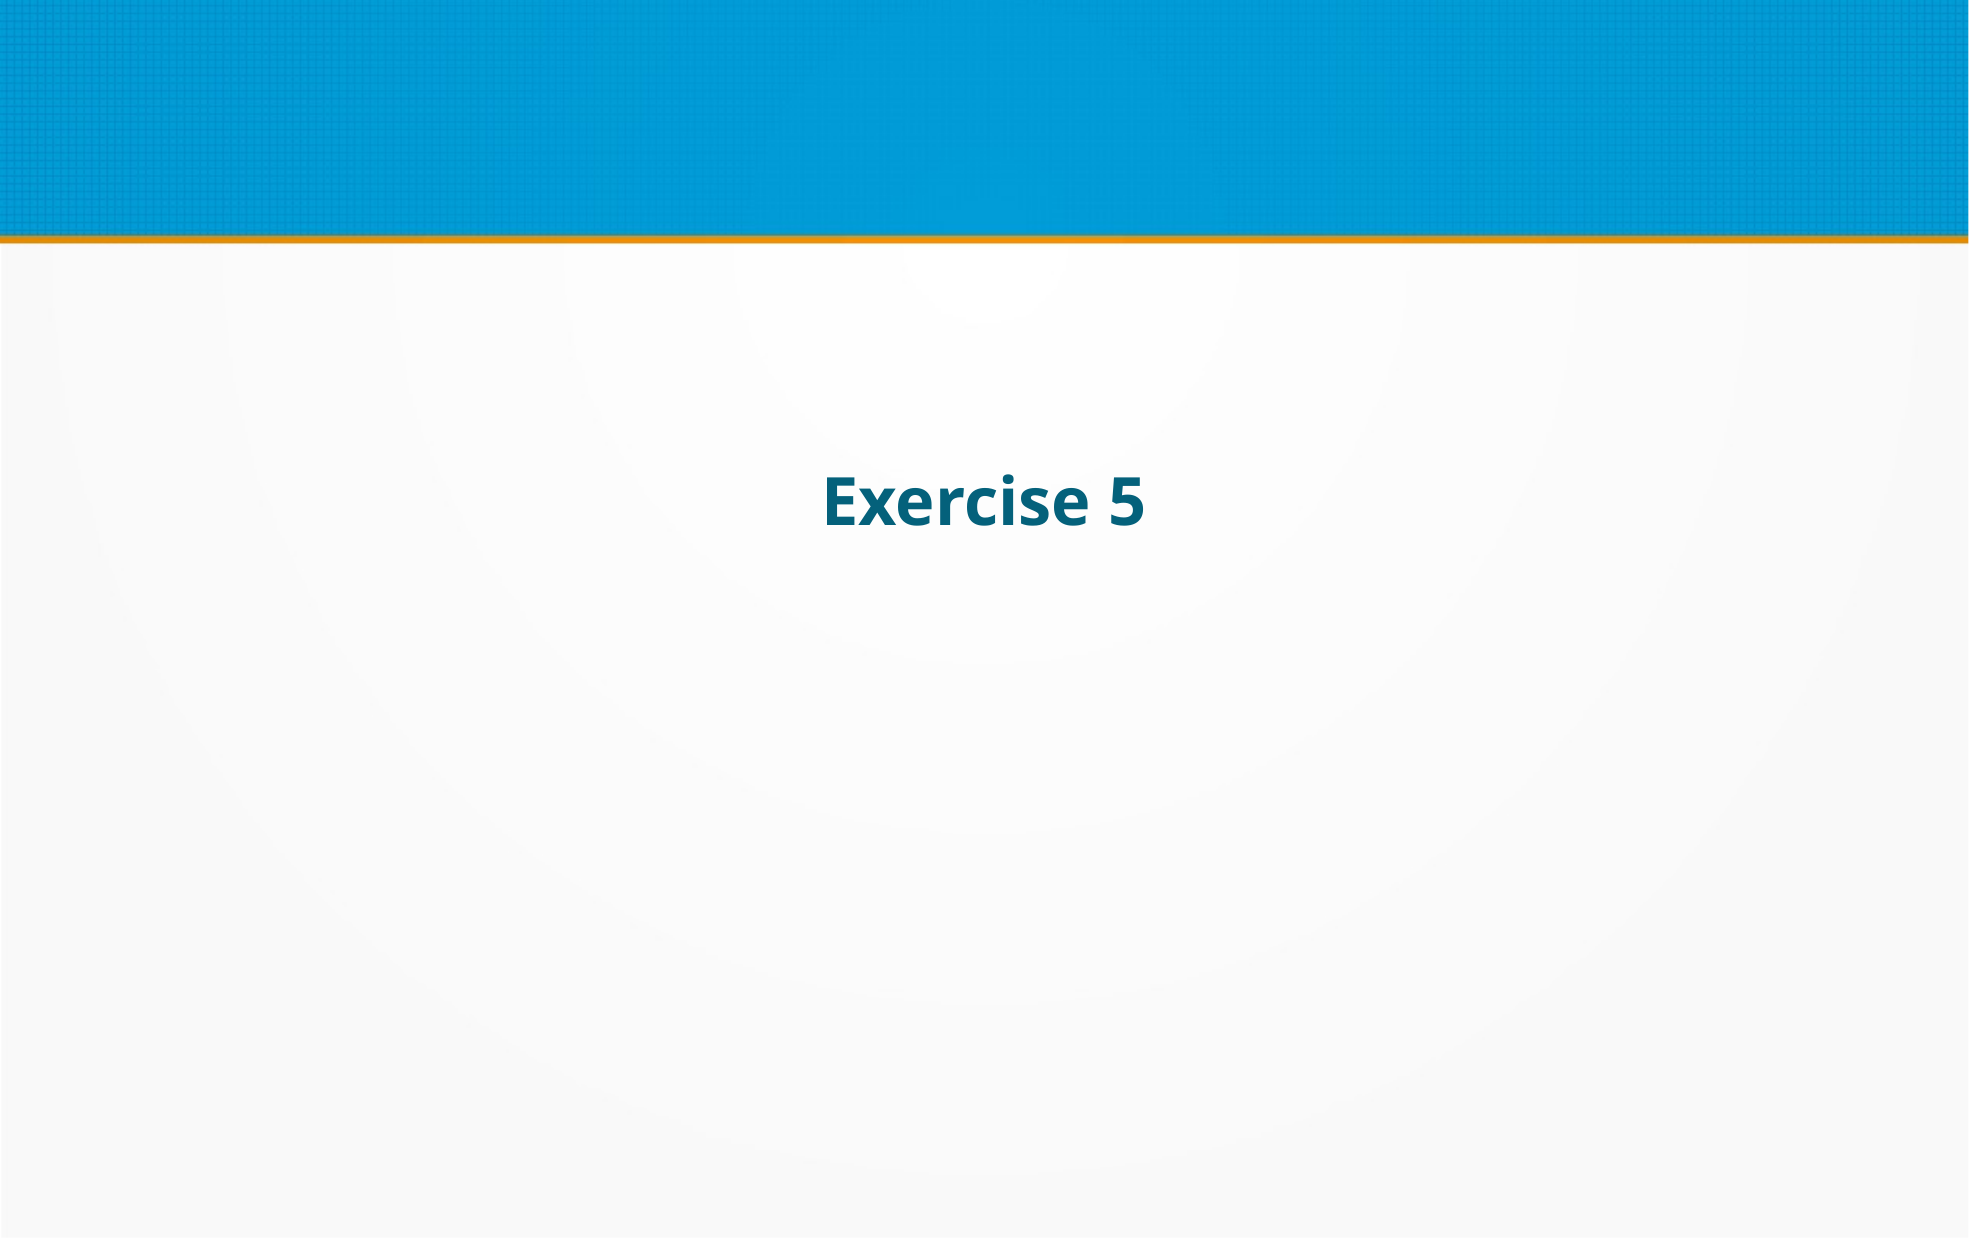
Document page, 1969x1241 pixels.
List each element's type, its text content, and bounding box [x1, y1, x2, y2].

subtitle Exercise 5 [98, 19, 1870, 980]
picture [0, 233, 1969, 1241]
